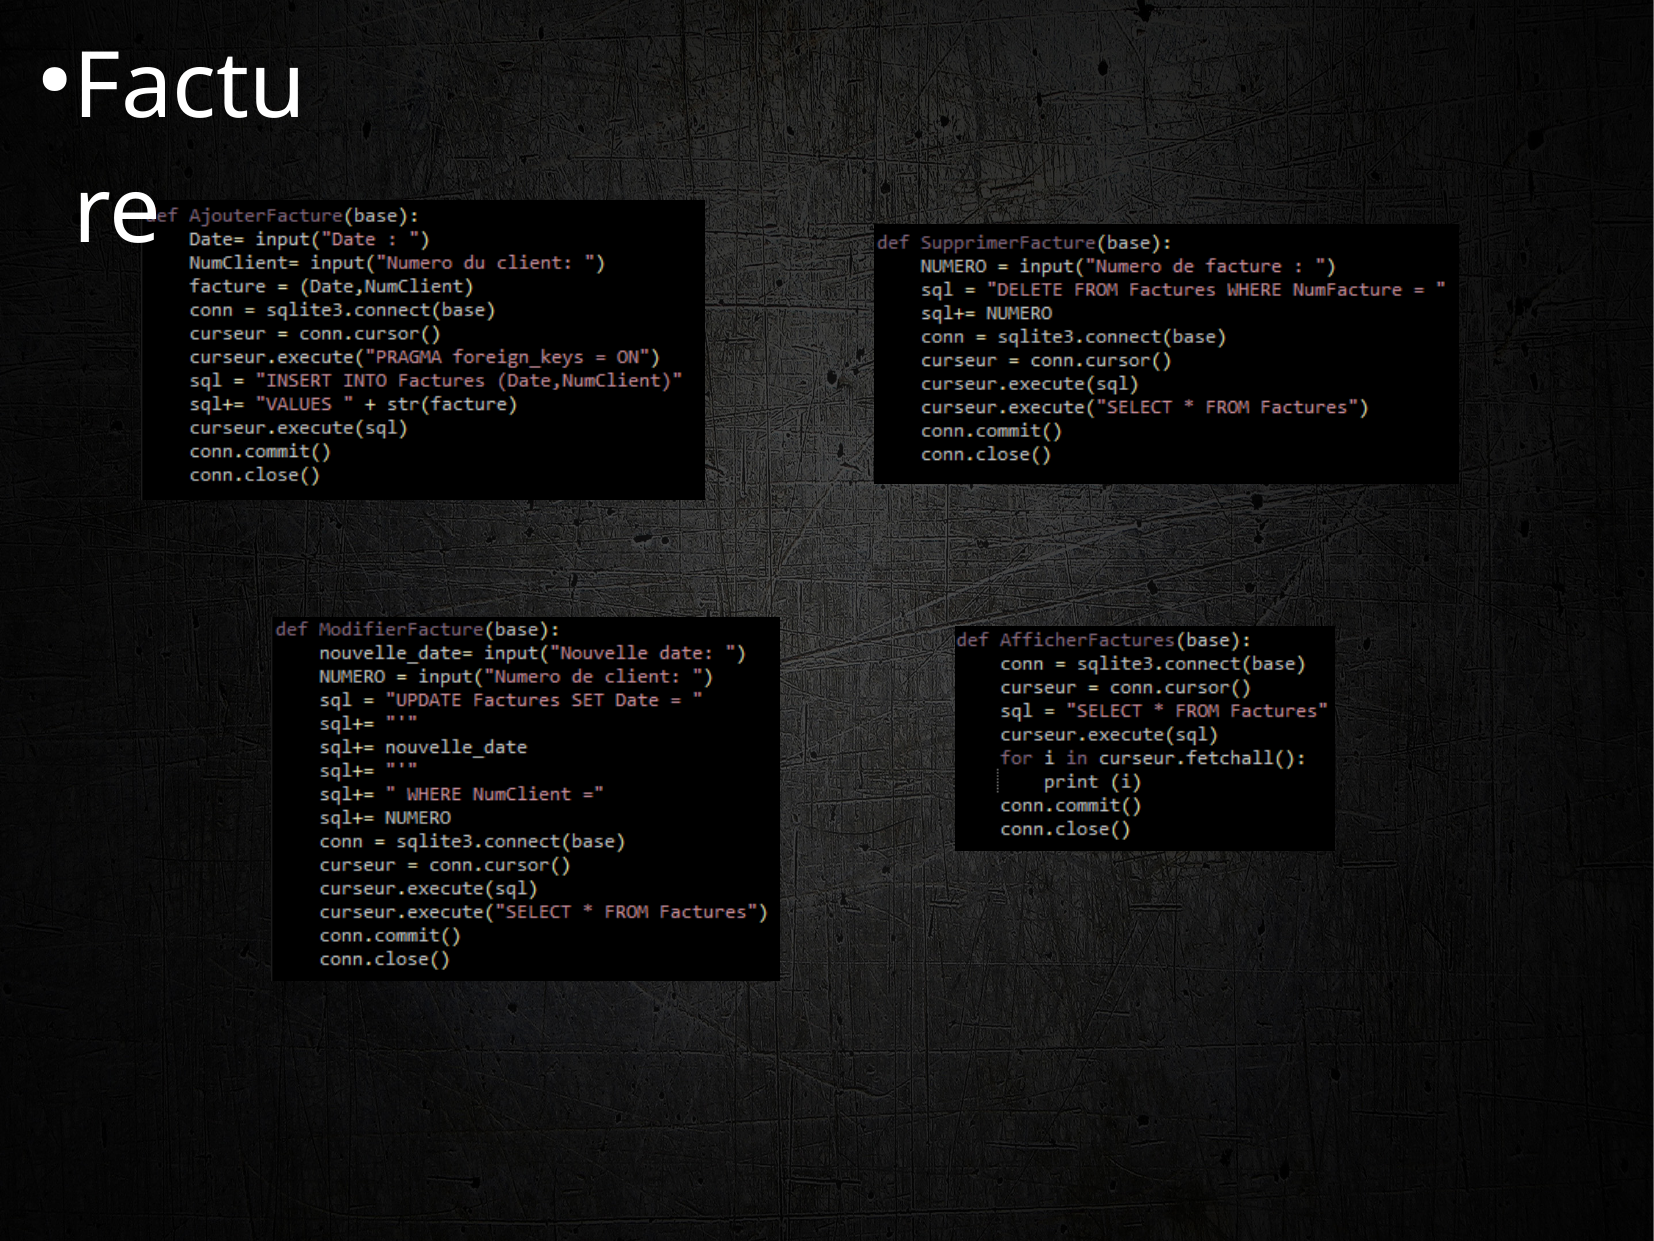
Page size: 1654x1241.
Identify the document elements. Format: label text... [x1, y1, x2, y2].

picture [0, 0, 1654, 1241]
text_box Facture [23, 11, 331, 137]
